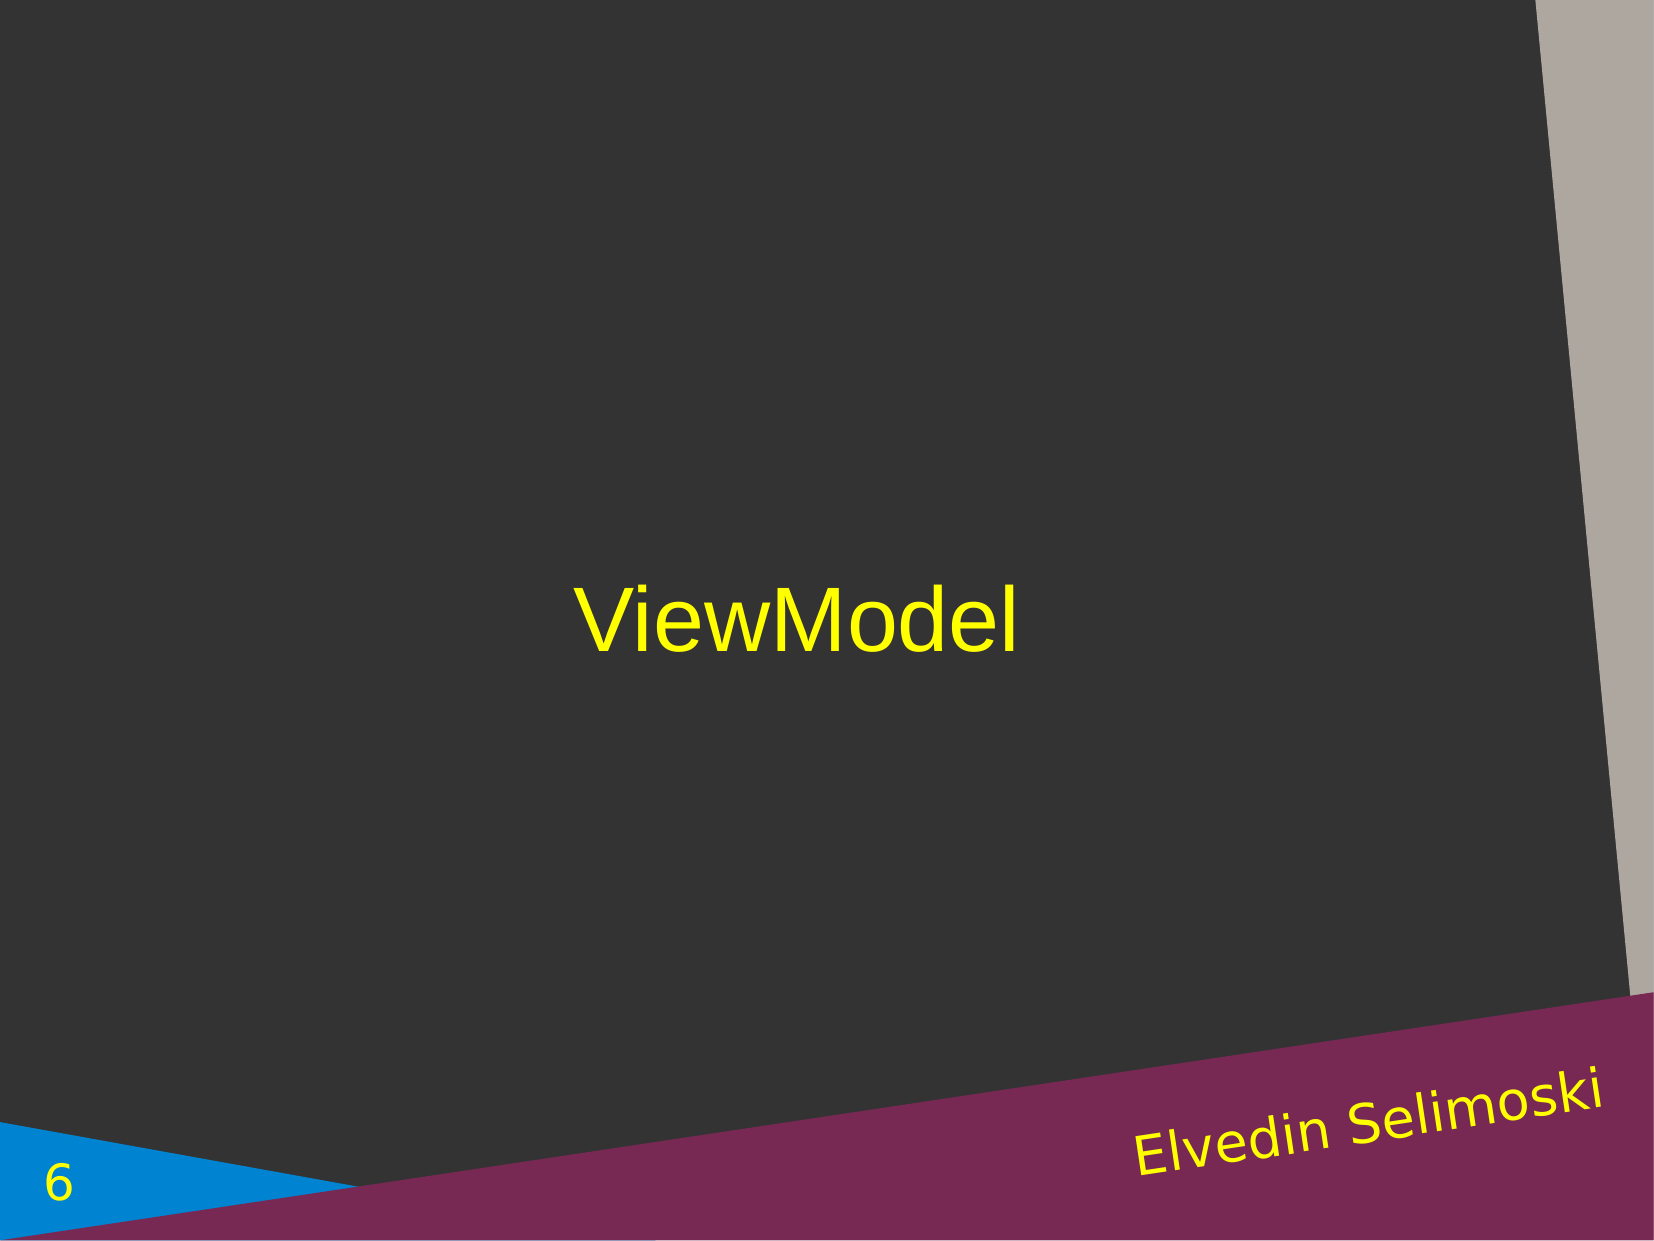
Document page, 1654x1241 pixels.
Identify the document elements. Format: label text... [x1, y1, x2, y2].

title ViewModel [53, 407, 1542, 833]
text_box Elvedin Selimoski [1052, 1015, 1629, 1239]
